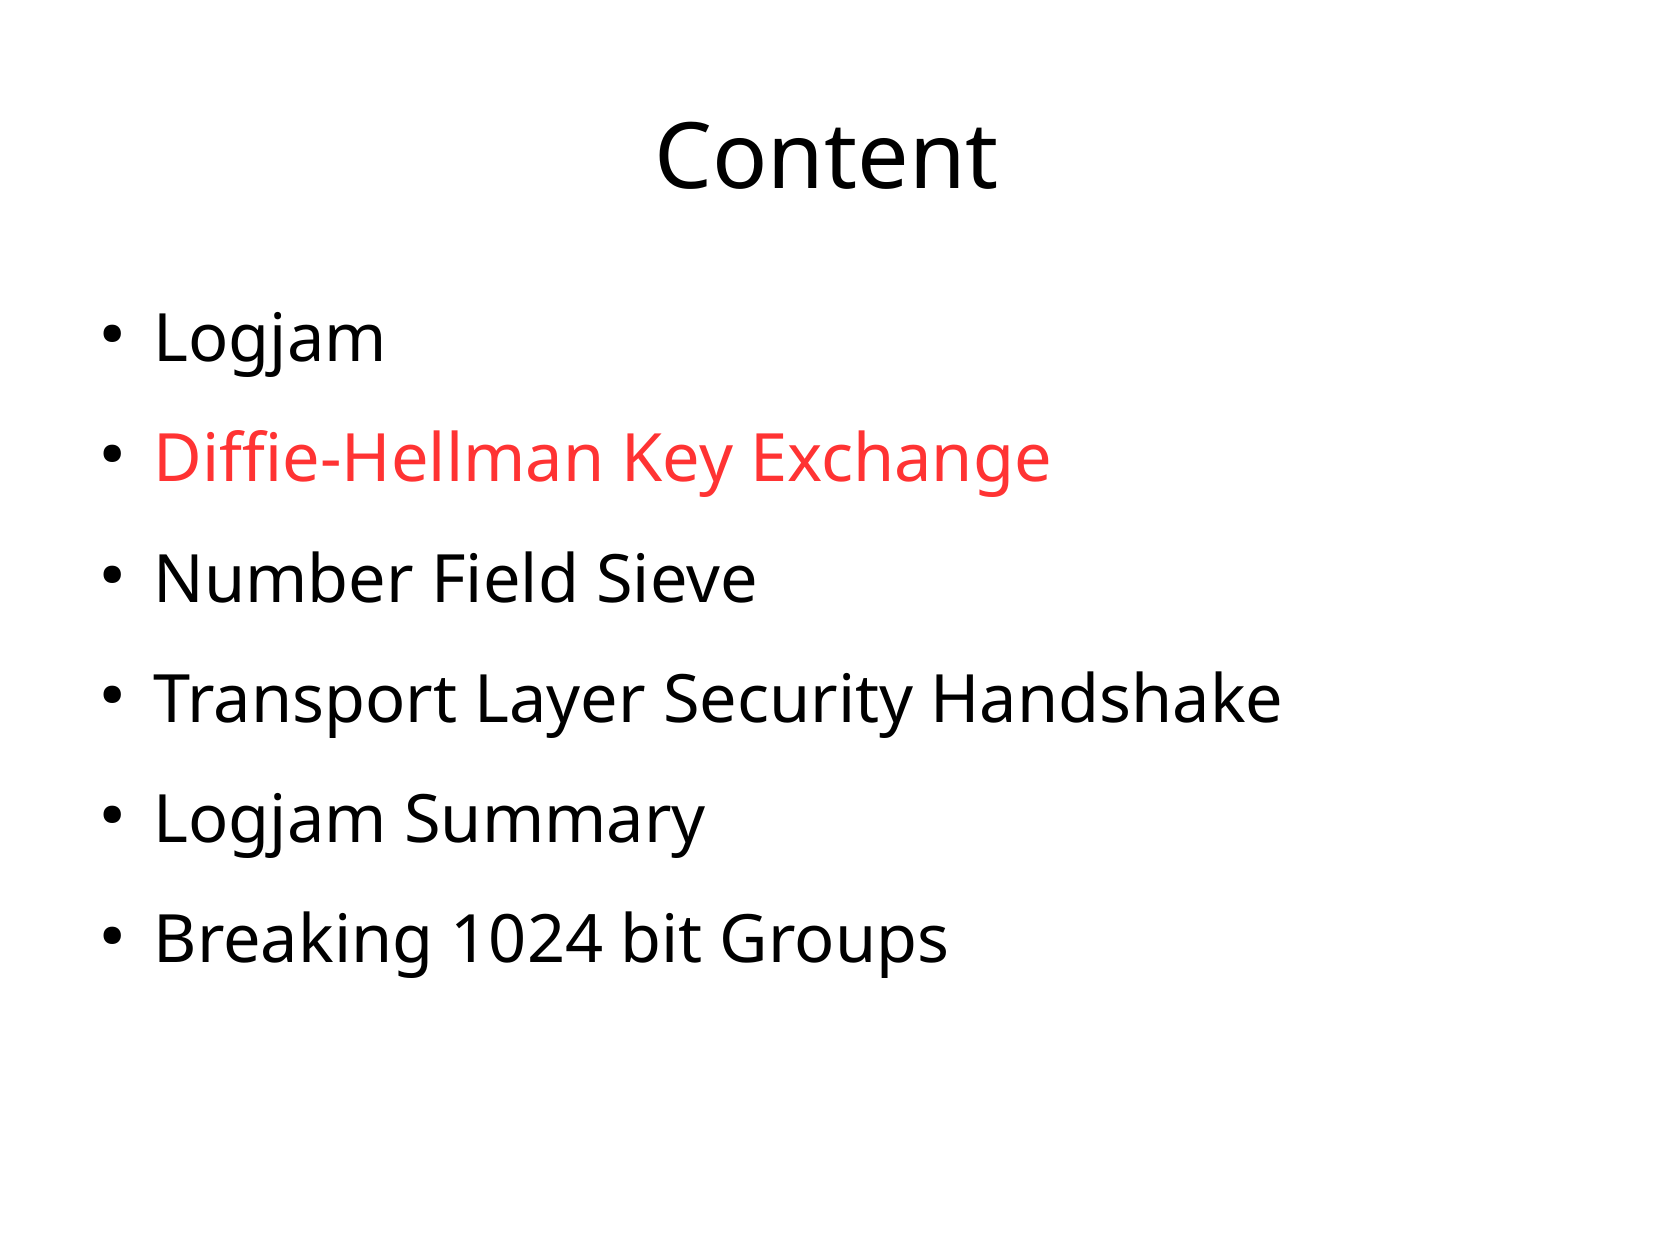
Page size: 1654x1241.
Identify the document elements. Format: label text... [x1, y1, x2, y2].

title Content [82, 49, 1571, 257]
list Logjam Diffie-Hellman Key Exchange Number Field Sieve Transport Layer Security Handshake Logjam Summary Breaking 1024 bit Groups [82, 290, 1571, 1109]
